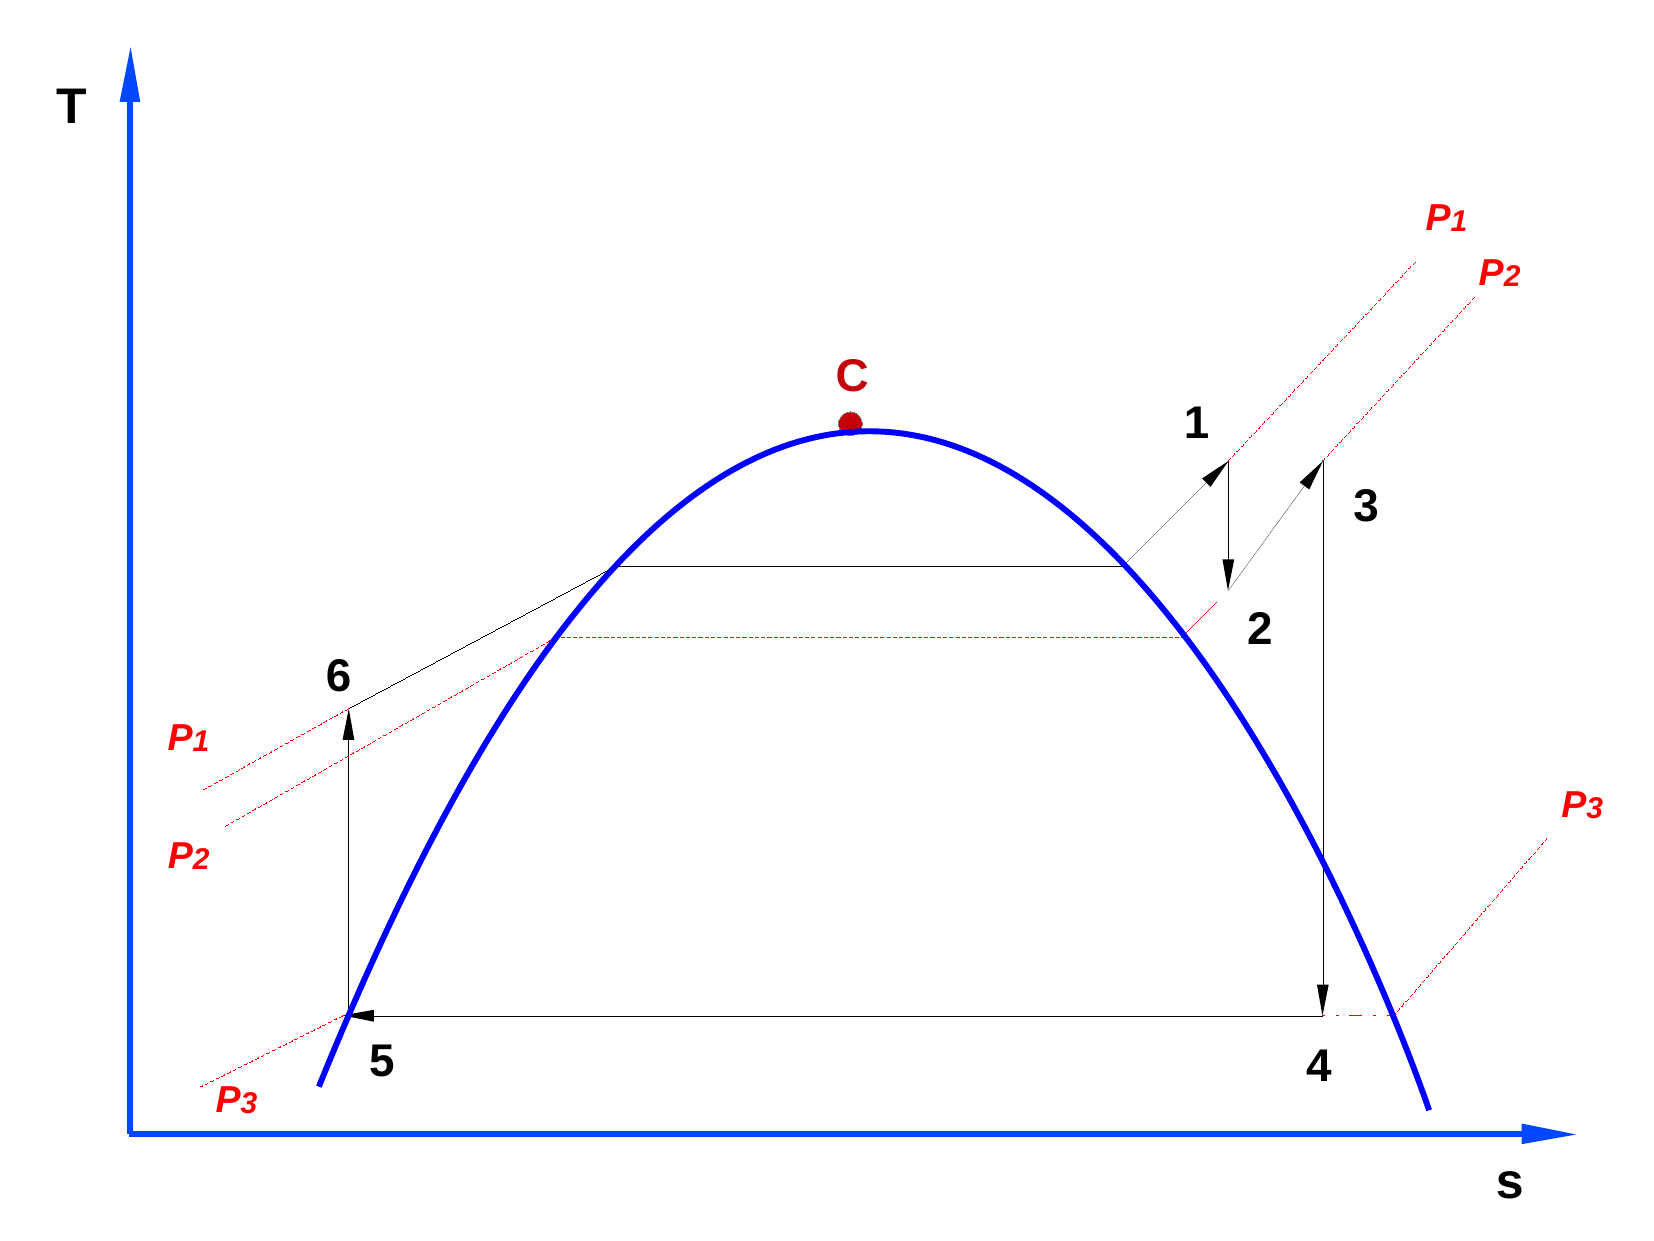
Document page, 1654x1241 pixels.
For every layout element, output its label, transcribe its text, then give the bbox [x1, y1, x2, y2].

text_box P2 [1464, 244, 1536, 308]
text_box 6 [310, 642, 367, 709]
text_box T [41, 70, 102, 142]
text_box 2 [1232, 595, 1288, 662]
text_box C [820, 342, 884, 409]
text_box 4 [1291, 1032, 1347, 1099]
text_box s [1481, 1145, 1539, 1217]
text_box P1 [1410, 188, 1483, 252]
text_box 1 [1169, 389, 1225, 456]
text_box P1 [153, 708, 225, 772]
text_box P3 [200, 1071, 273, 1134]
text_box 5 [354, 1027, 410, 1094]
text_box P3 [1546, 775, 1619, 839]
text_box P2 [153, 826, 225, 890]
text_box [838, 411, 863, 430]
text_box 3 [1338, 472, 1394, 539]
